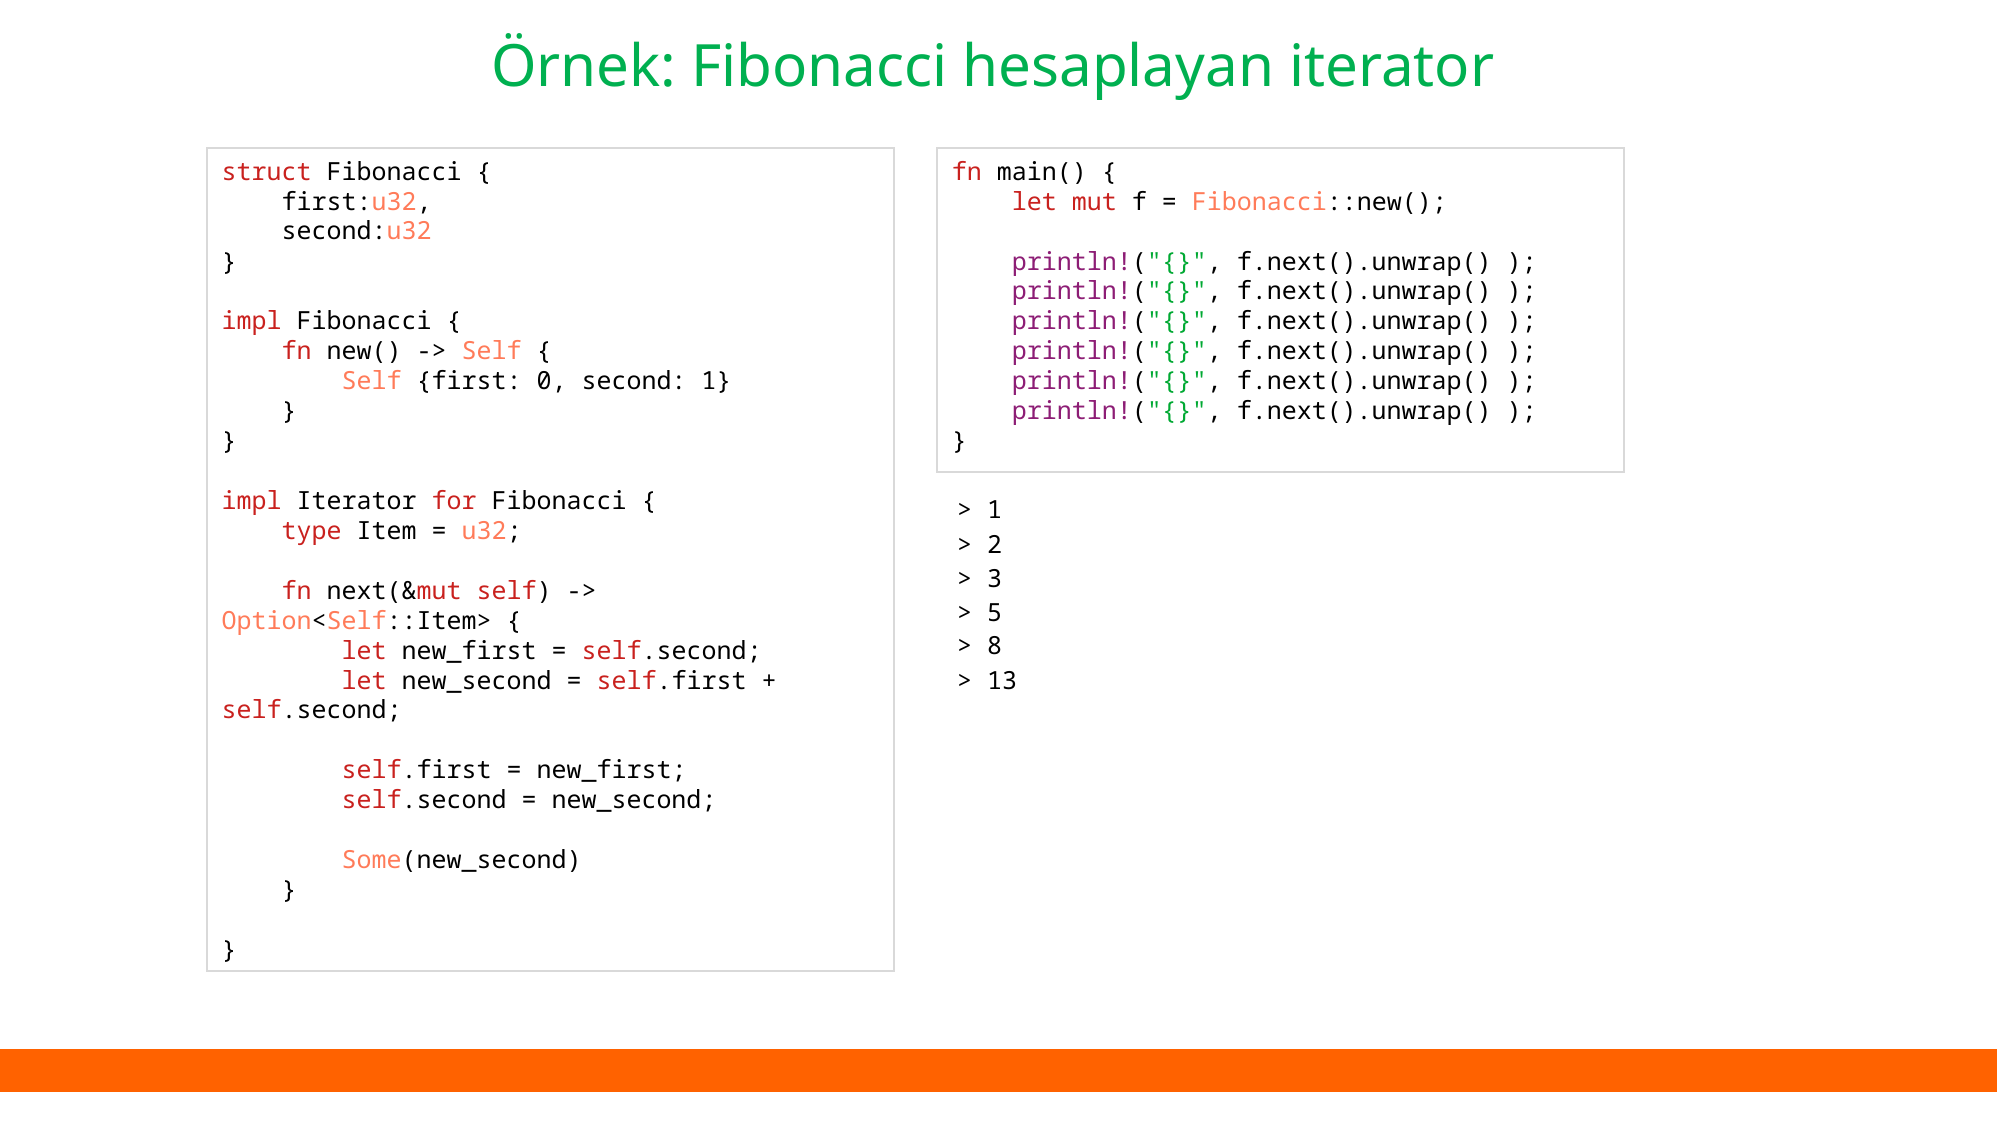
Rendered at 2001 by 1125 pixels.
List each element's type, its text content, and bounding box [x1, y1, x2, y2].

text_box struct Fibonacci { first:u32, second:u32 } impl Fibonacci { fn new() -> Self { Self {first: 0, second: 1} } } impl Iterator for Fibonacci { type Item = u32; fn next(&mut self) -> Option<Self::Item> { let new_first = self.second; let new_second = self.first + self.second; self.first = new_first; self.second = new_second; Some(new_second) } } [206, 147, 894, 942]
list Örnek: Fibonacci hesaplayan iterator [413, 28, 1573, 119]
text_box [0, 1049, 1997, 1092]
text_box > 1 > 2 > 3 > 5 > 8 > 13 [942, 484, 1123, 650]
text_box fn main() { let mut f = Fibonacci::new(); println!("{}", f.next().unwrap() ); println!("{}", f.next().unwrap() ); println!("{}", f.next().unwrap() ); println!("{}", f.next().unwrap() ); println!("{}", f.next().unwrap() ); println!("{}", f.next().unwrap() ); } [936, 147, 1625, 473]
